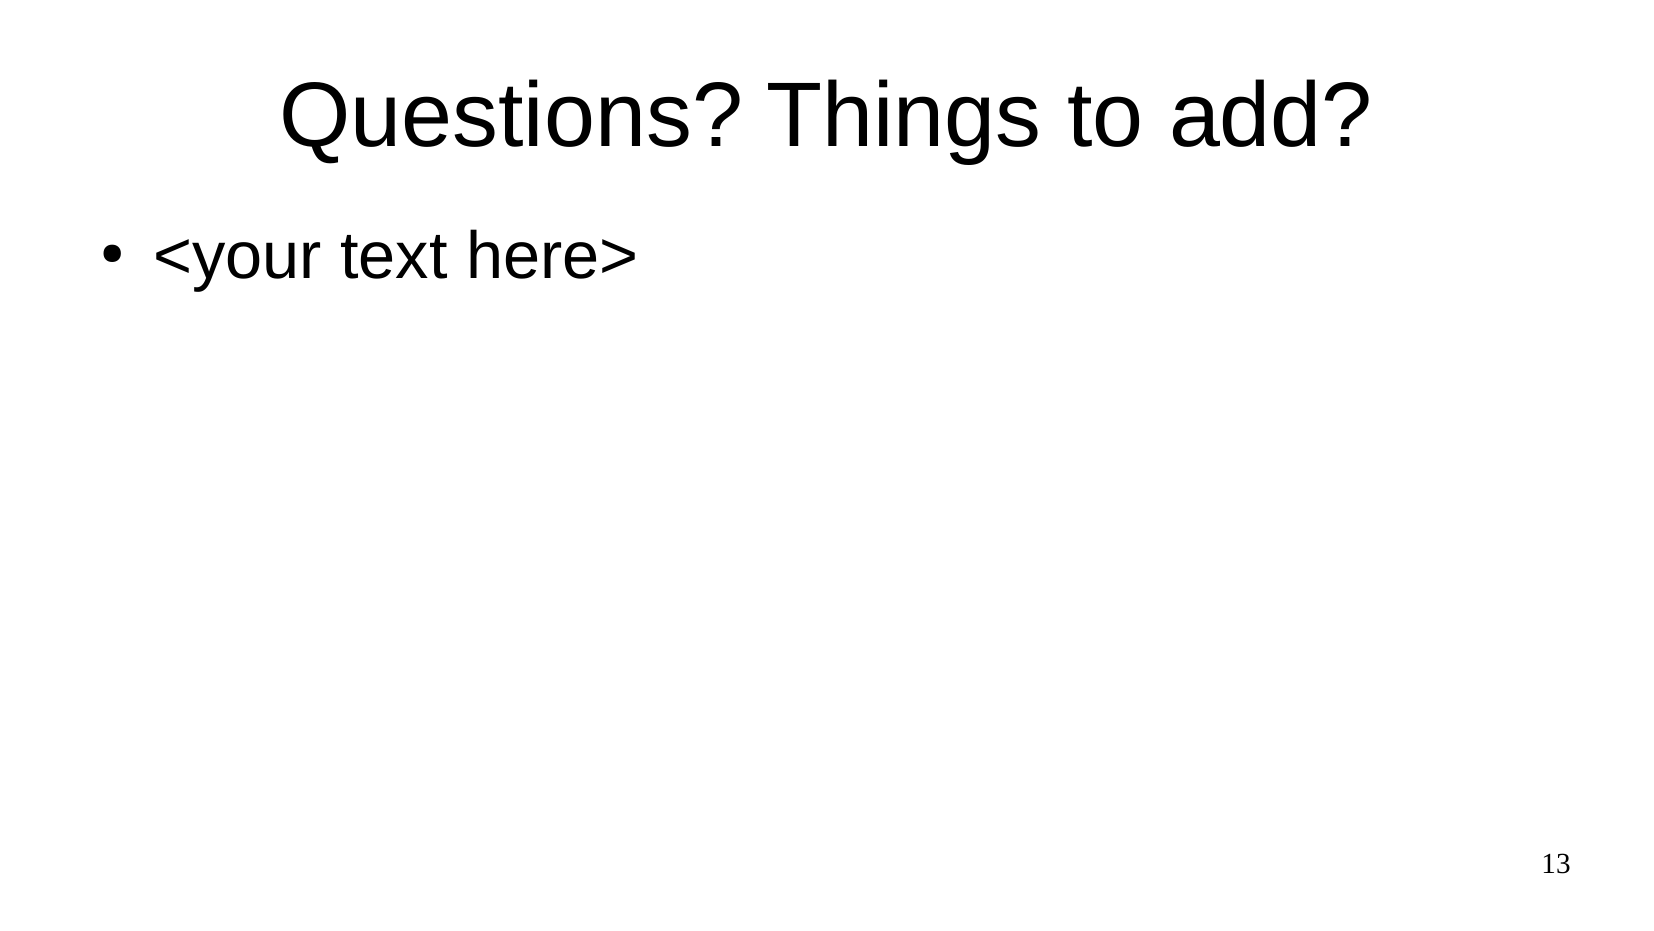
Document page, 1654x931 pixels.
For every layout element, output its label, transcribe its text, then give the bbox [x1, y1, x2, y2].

list <your text here> [82, 217, 1571, 758]
title Questions? Things to add? [82, 37, 1571, 193]
